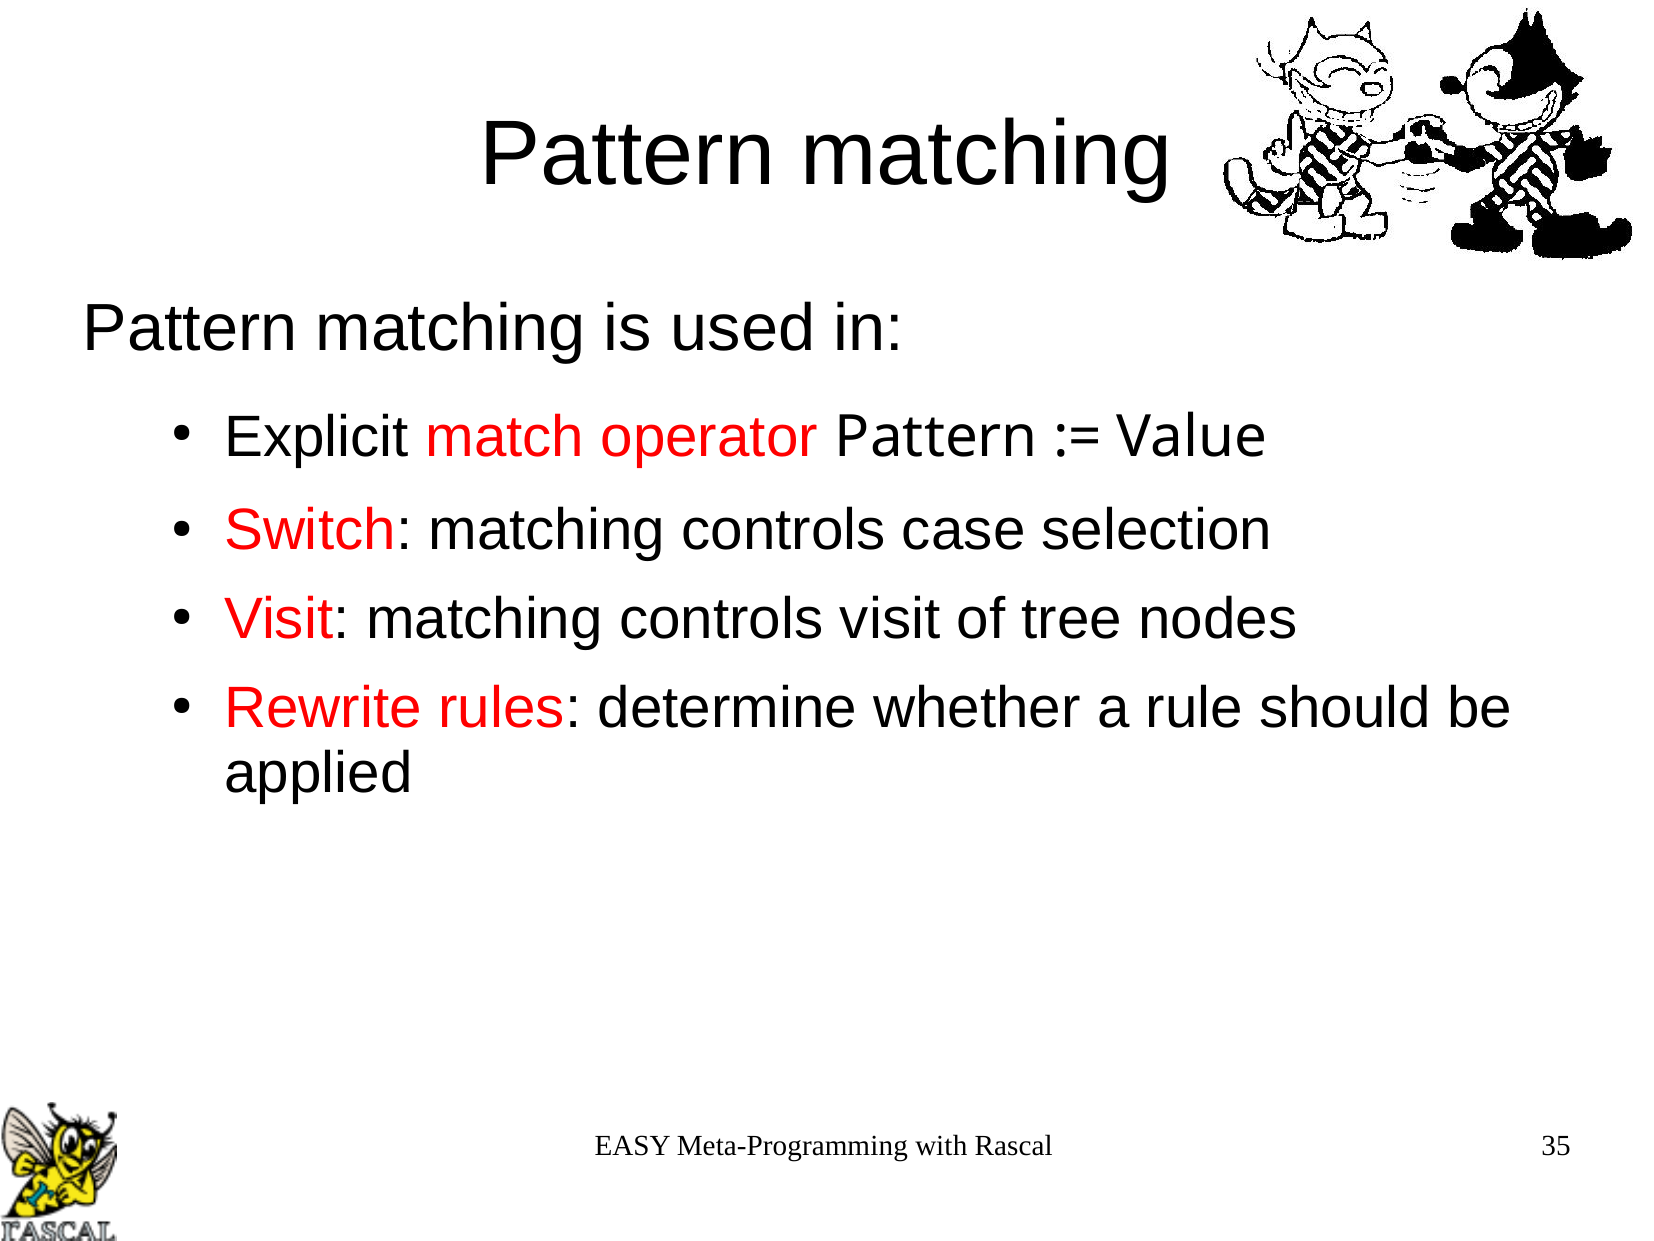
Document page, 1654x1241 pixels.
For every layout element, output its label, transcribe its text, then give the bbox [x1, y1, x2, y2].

list Pattern matching is used in: Explicit match operator Pattern := Value Switch: matching controls case selection Visit: matching controls visit of tree nodes Rewrite rules: determine whether a rule should be applied [82, 290, 1571, 1109]
picture [0, 1102, 117, 1241]
picture [1214, 7, 1642, 271]
title Pattern matching [82, 49, 1214, 257]
